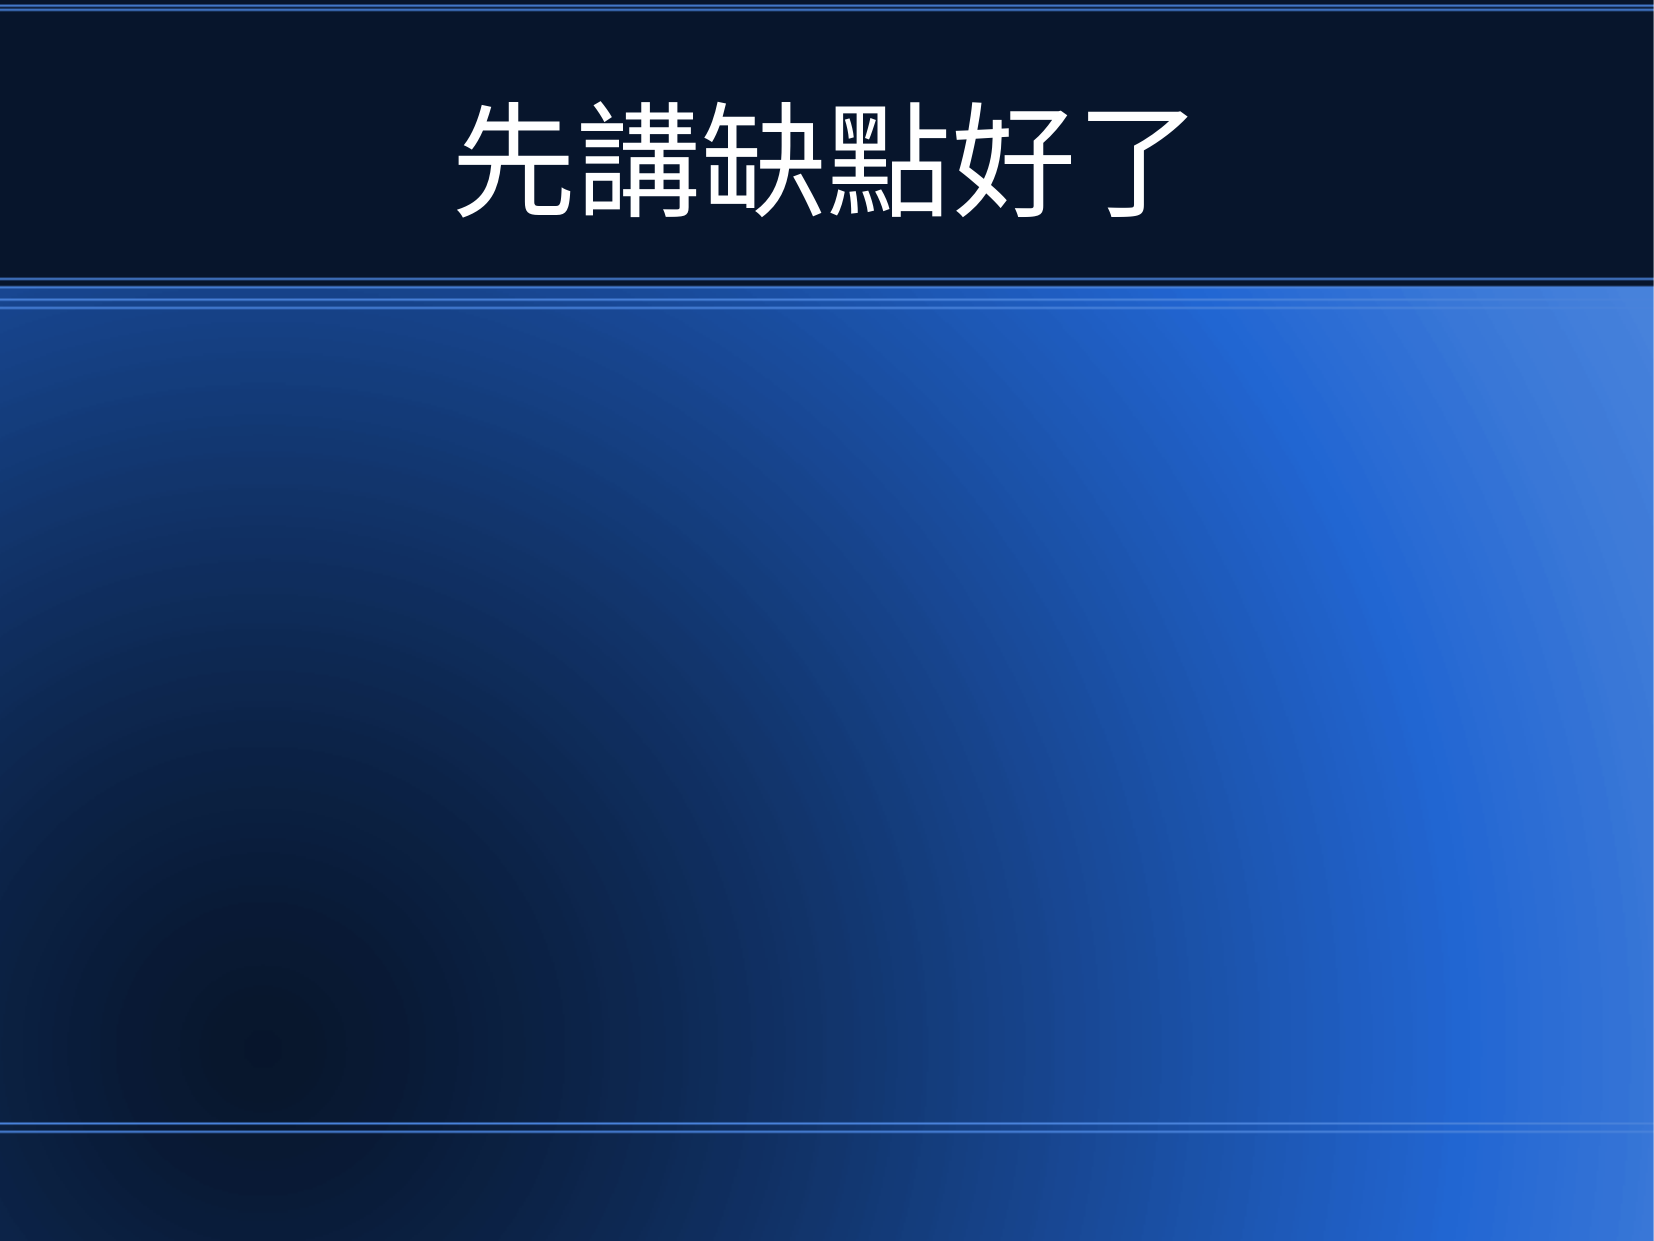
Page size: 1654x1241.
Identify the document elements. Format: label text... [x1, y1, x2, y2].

picture [0, 0, 1654, 1241]
title 先講缺點好了 [82, 49, 1571, 257]
